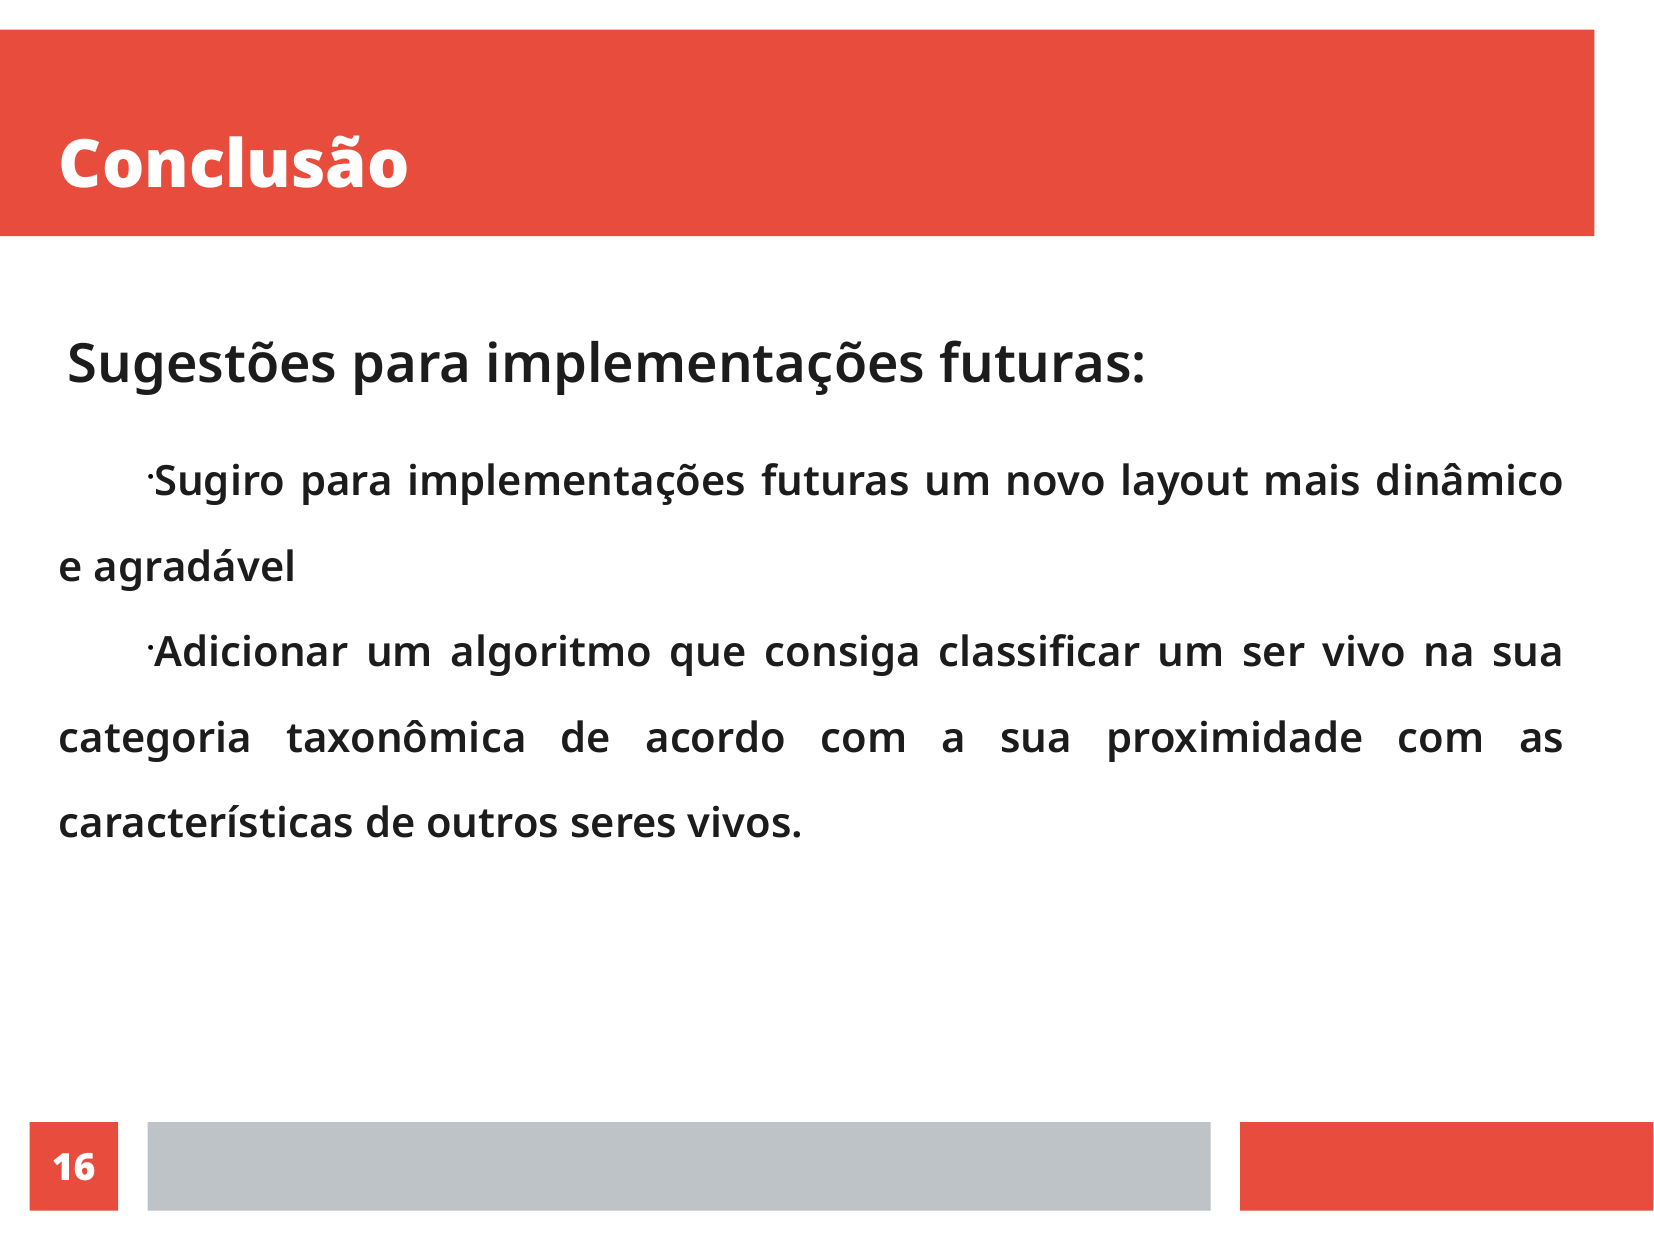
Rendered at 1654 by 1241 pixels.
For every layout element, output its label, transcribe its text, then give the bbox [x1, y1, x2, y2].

list Sugestões para implementações futuras: Sugiro para implementações futuras um novo layout mais dinâmico e agradável Adicionar um algoritmo que consiga classificar um ser vivo na sua categoria taxonômica de acordo com a sua proximidade com as características de outros seres vivos. [59, 324, 1565, 1093]
title Conclusão [59, 59, 1595, 207]
